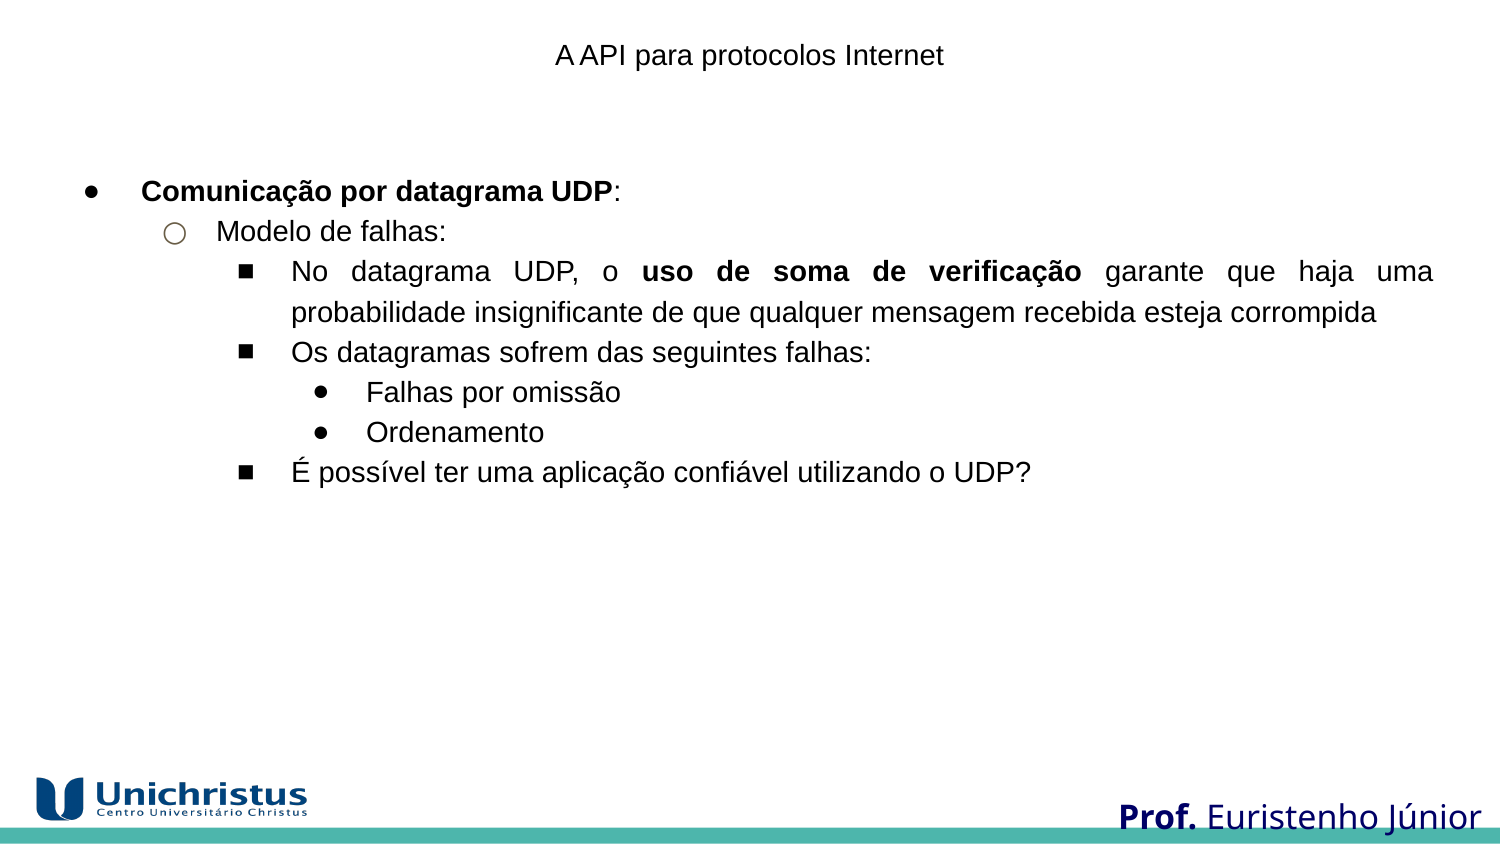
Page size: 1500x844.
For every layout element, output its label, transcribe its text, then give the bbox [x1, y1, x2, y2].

list Comunicação por datagrama UDP: Modelo de falhas: No datagrama UDP, o uso de soma de verificação garante que haja uma probabilidade insignificante de que qualquer mensagem recebida esteja corrompida Os datagramas sofrem das seguintes falhas: Falhas por omissão Ordenamento É possível ter uma aplicação confiável utilizando o UDP? [51, 152, 1449, 750]
title A API para protocolos Internet [51, 20, 1449, 137]
picture [32, 775, 311, 822]
